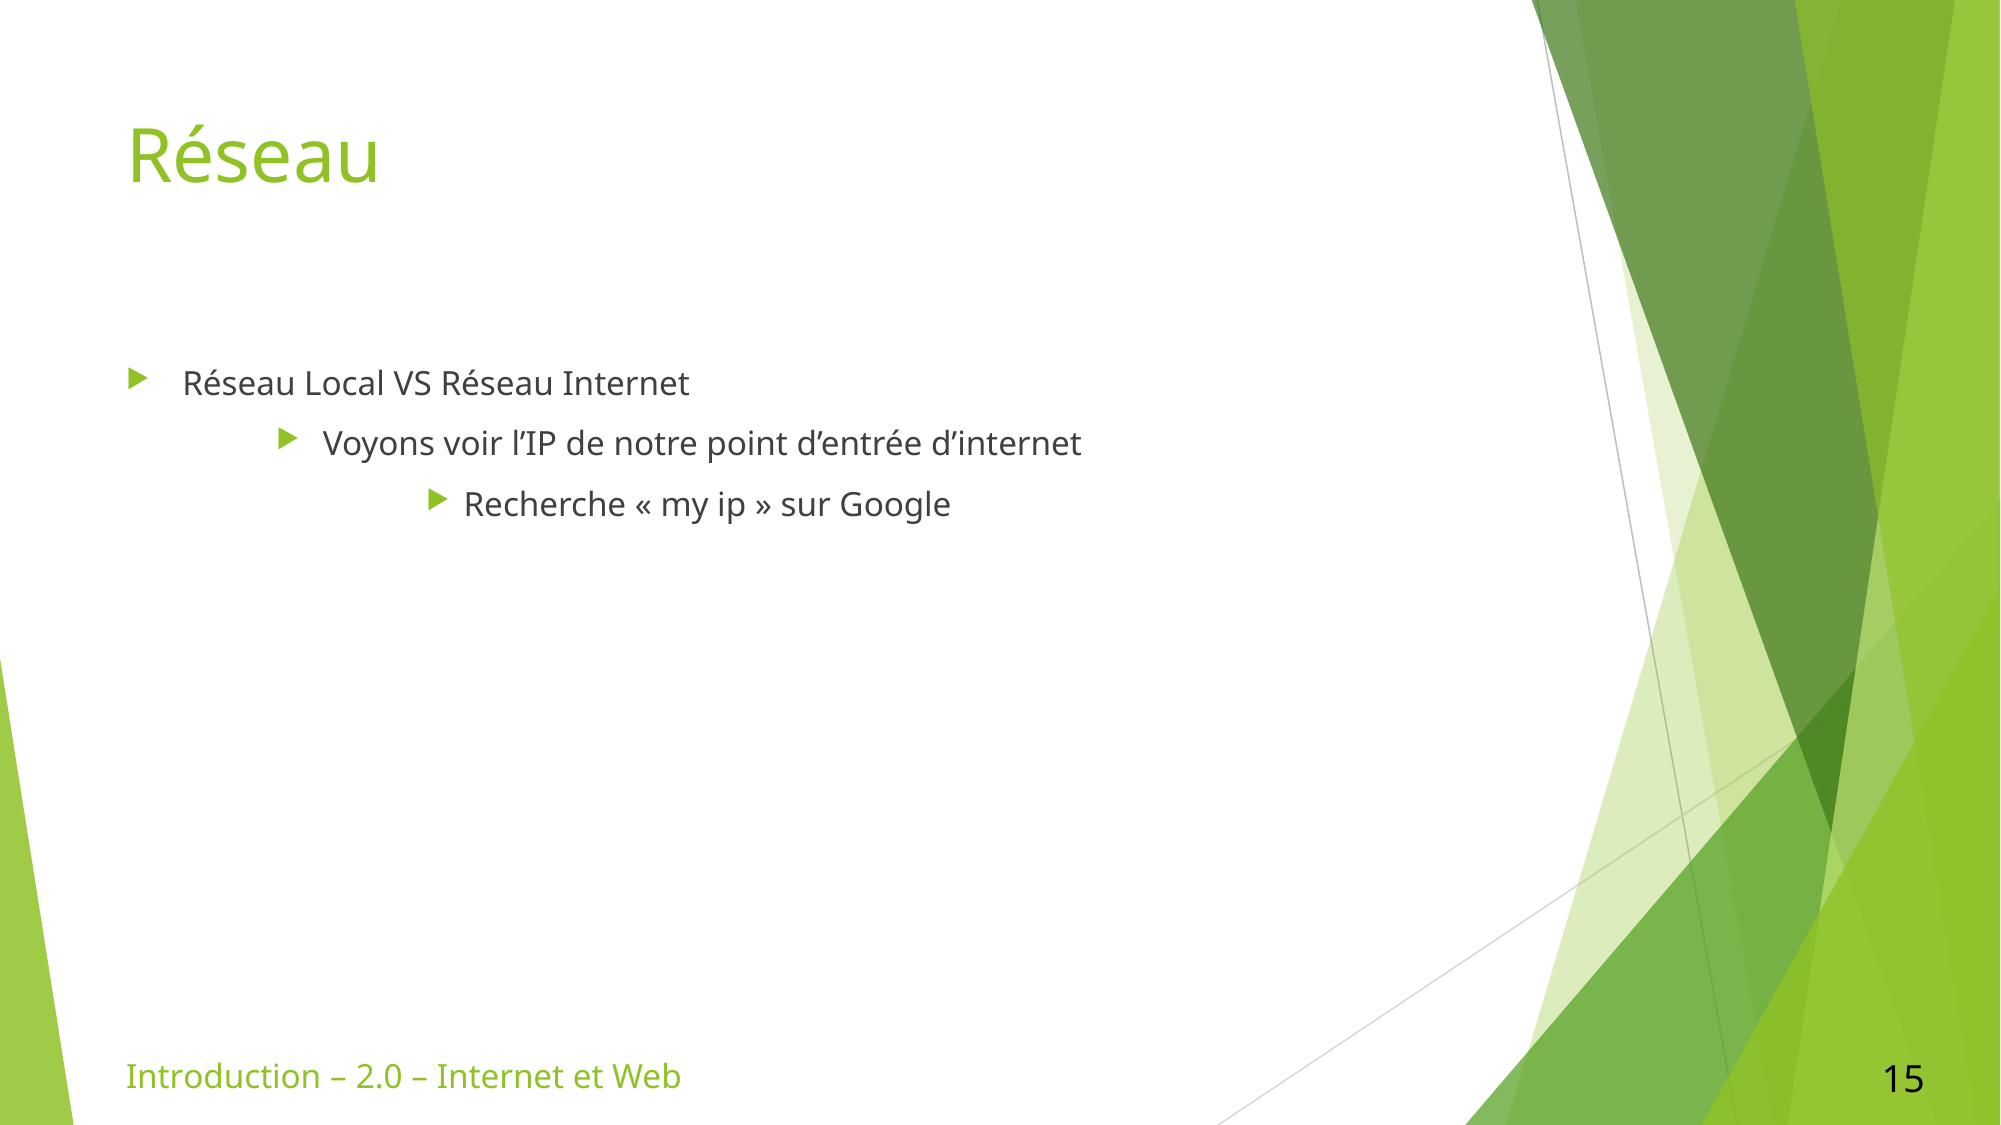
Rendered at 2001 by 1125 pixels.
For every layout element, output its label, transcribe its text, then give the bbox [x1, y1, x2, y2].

title Réseau [111, 99, 1522, 317]
text_box [1866, 1047, 1979, 1108]
text_box Introduction – 2.0 – Internet et Web [111, 1047, 1094, 1109]
list Réseau Local VS Réseau Internet Voyons voir l’IP de notre point d’entrée d’internet Recherche « my ip » sur Google [111, 354, 1522, 992]
